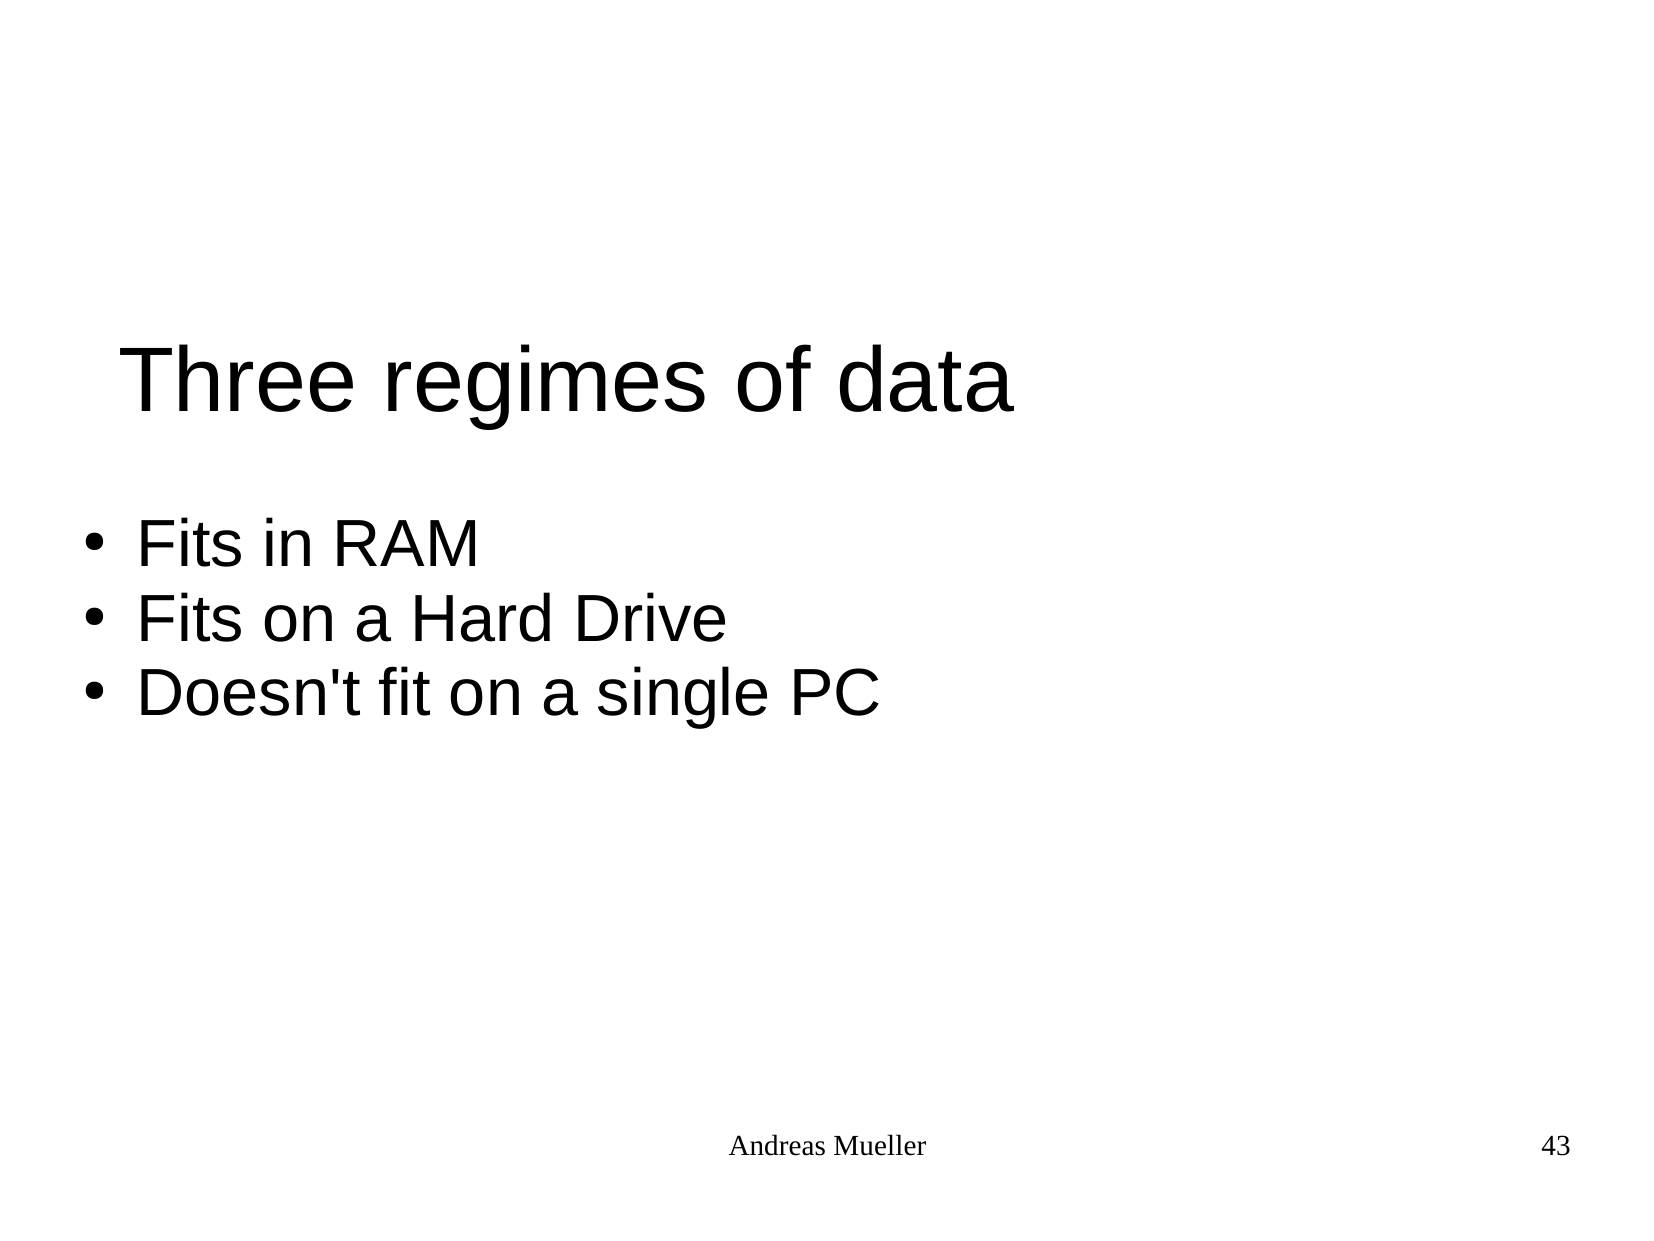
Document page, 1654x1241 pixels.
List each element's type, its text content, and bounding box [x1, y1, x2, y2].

subtitle Three regimes of data Fits in RAM Fits on a Hard Drive Doesn't fit on a single PC [82, 49, 1606, 1010]
